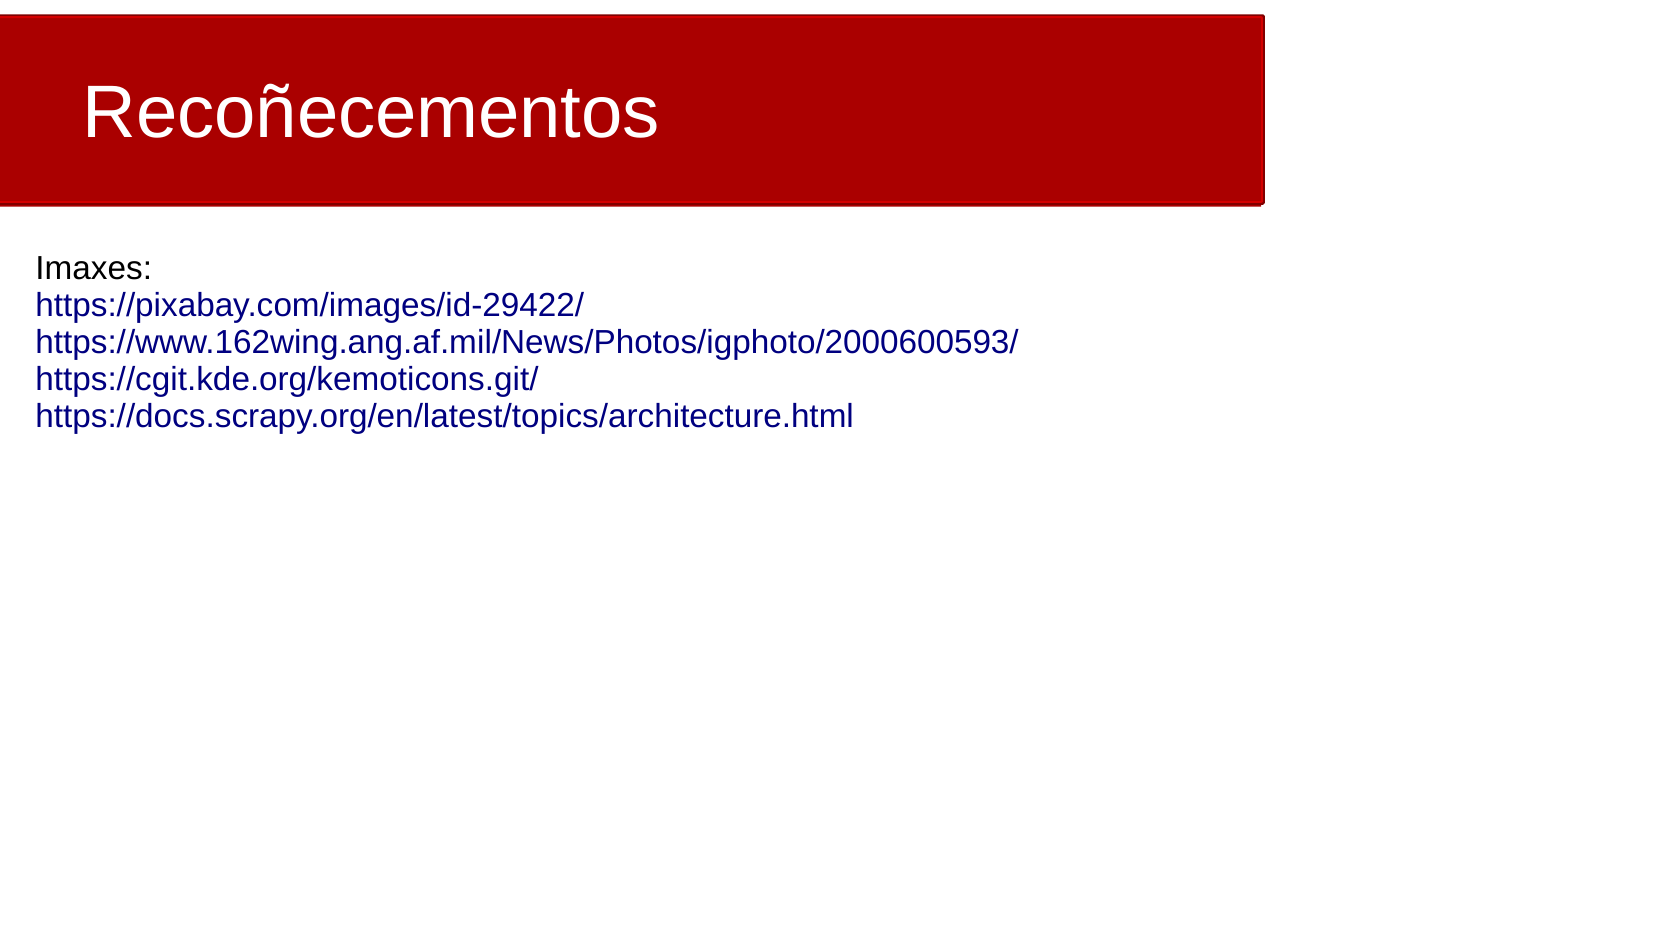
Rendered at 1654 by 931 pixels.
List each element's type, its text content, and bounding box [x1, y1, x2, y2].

title Recoñecementos [82, 35, 1235, 189]
subtitle Imaxes: https://pixabay.com/images/id-29422/ https://www.162wing.ang.af.mil/News/Photos/igphoto/2000600593/ https://cgit.kde.org/kemoticons.git/ https://docs.scrapy.org/en/latest/topics/architecture.html [35, 212, 1630, 898]
